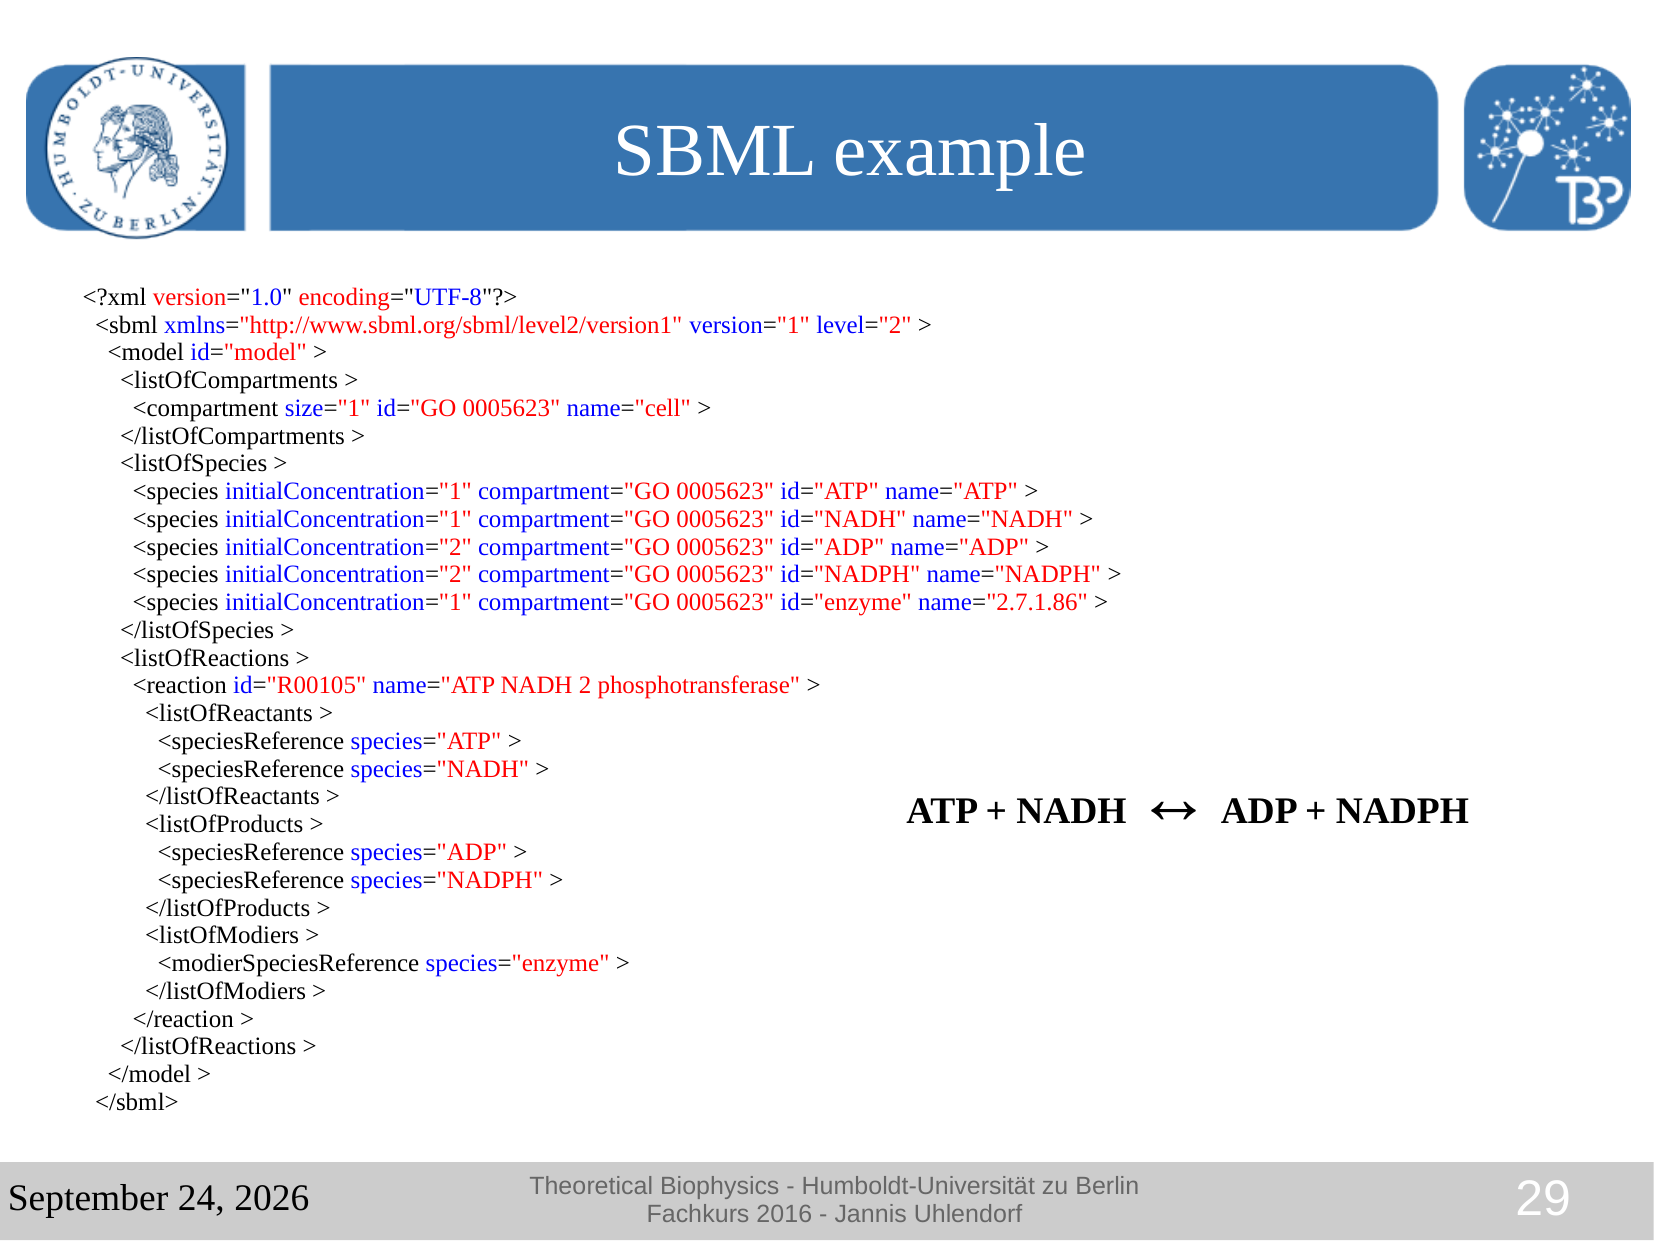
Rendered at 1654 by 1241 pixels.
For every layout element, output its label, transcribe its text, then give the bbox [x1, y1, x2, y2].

title SBML example [266, 82, 1434, 219]
picture [26, 57, 1631, 248]
subtitle <?xml version="1.0" encoding="UTF-8"?> <sbml xmlns="http://www.sbml.org/sbml/level2/version1" version="1" level="2" > <model id="model" > <listOfCompartments > <compartment size="1" id="GO 0005623" name="cell" > </listOfCompartments > <listOfSpecies > <species initialConcentration="1" compartment="GO 0005623" id="ATP" name="ATP" > <species initialConcentration="1" compartment="GO 0005623" id="NADH" name="NADH" > <species initialConcentration="2" compartment="GO 0005623" id="ADP" name="ADP" > <species initialConcentration="2" compartment="GO 0005623" id="NADPH" name="NADPH" > <species initialConcentration="1" compartment="GO 0005623" id="enzyme" name="2.7.1.86" > </listOfSpecies > <listOfReactions > <reaction id="R00105" name="ATP NADH 2 phosphotransferase" > <listOfReactants > <speciesReference species="ATP" > <speciesReference species="NADH" > </listOfReactants > <listOfProducts > <speciesReference species="ADP" > <speciesReference species="NADPH" > </listOfProducts > <listOfModiers > <modierSpeciesReference species="enzyme" > </listOfModiers > </reaction > </listOfReactions > </model > </sbml> [82, 279, 1571, 1120]
text_box ATP + NADH ↔ ADP + NADPH [891, 749, 1484, 848]
